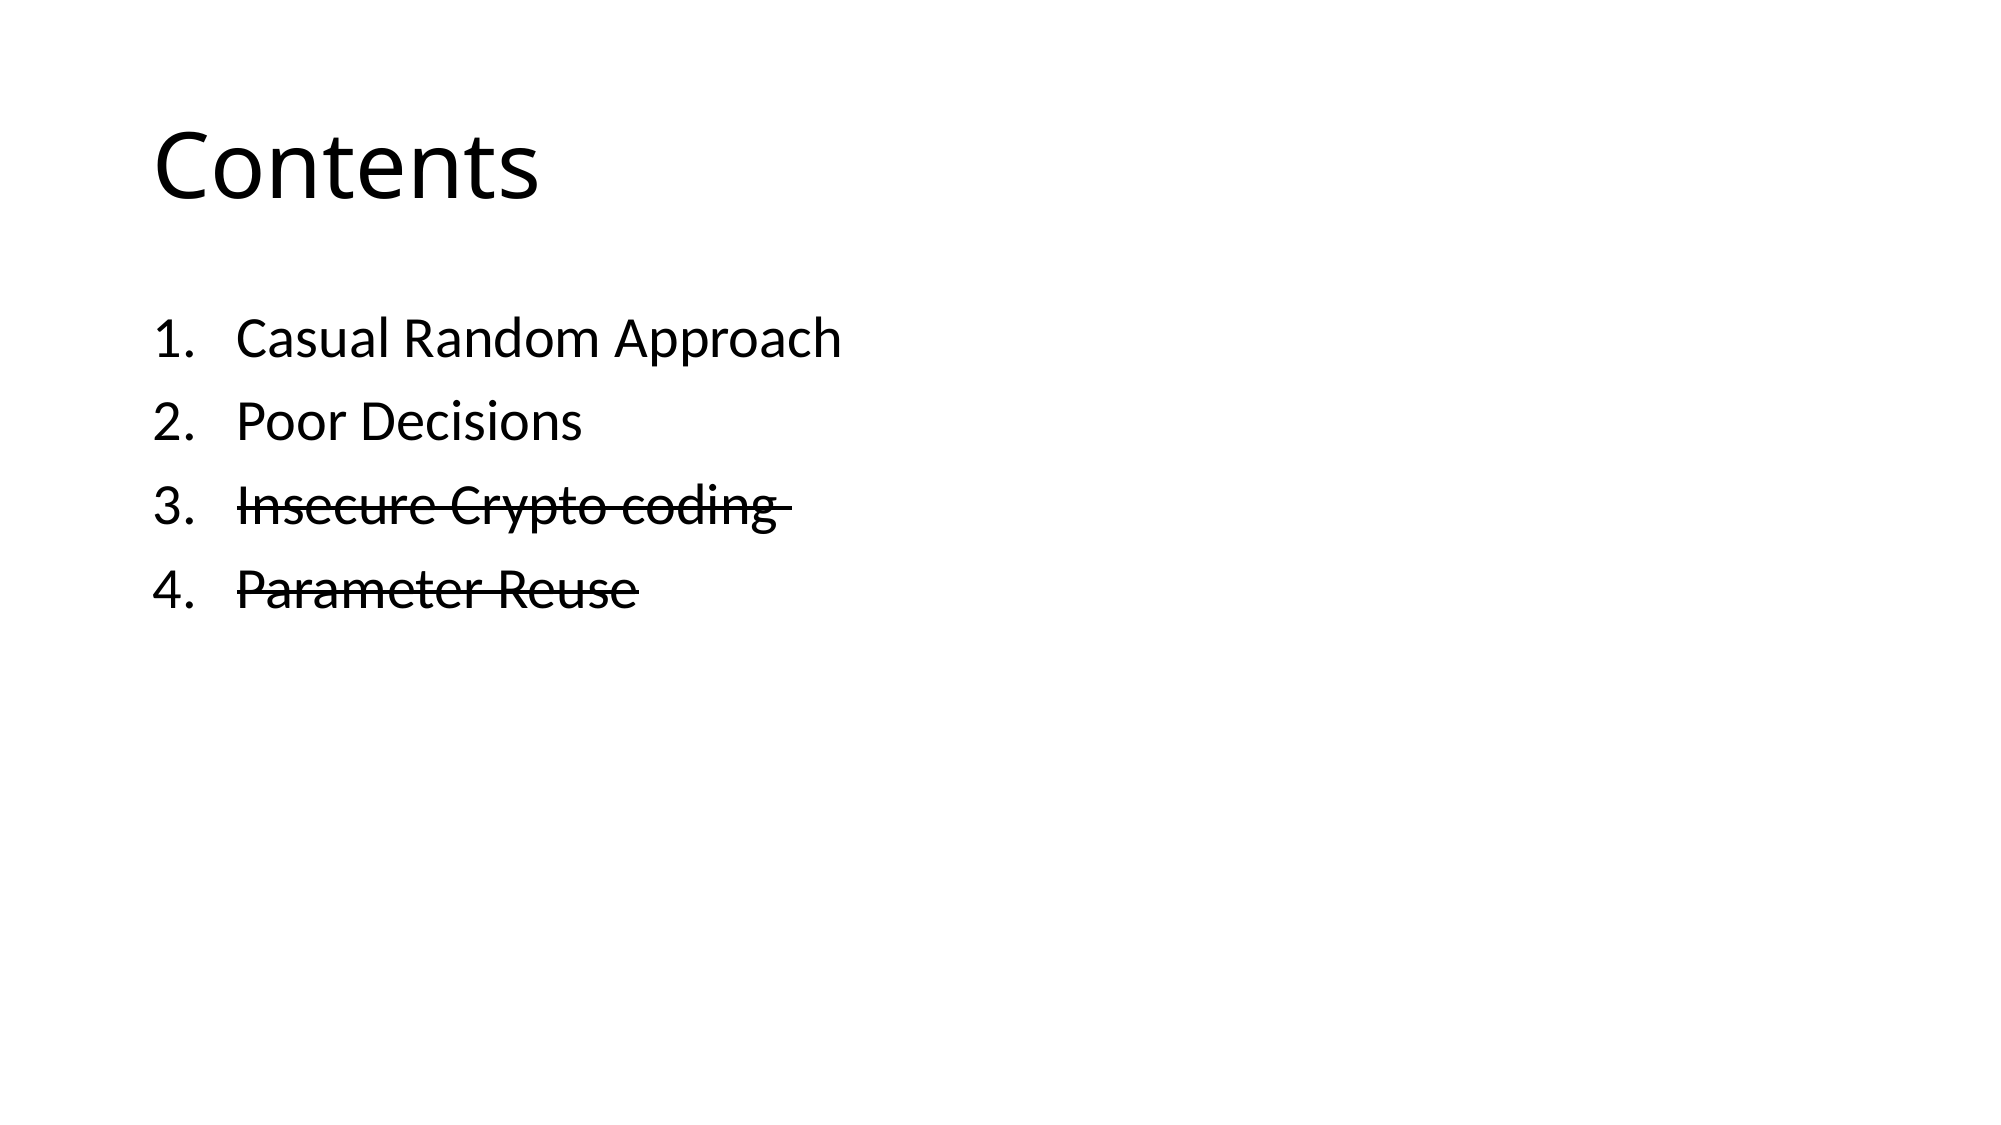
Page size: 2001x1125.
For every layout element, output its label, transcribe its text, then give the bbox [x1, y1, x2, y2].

title Contents [137, 59, 1863, 278]
list Casual Random Approach Poor Decisions Insecure Crypto coding Parameter Reuse [137, 299, 1863, 1014]
